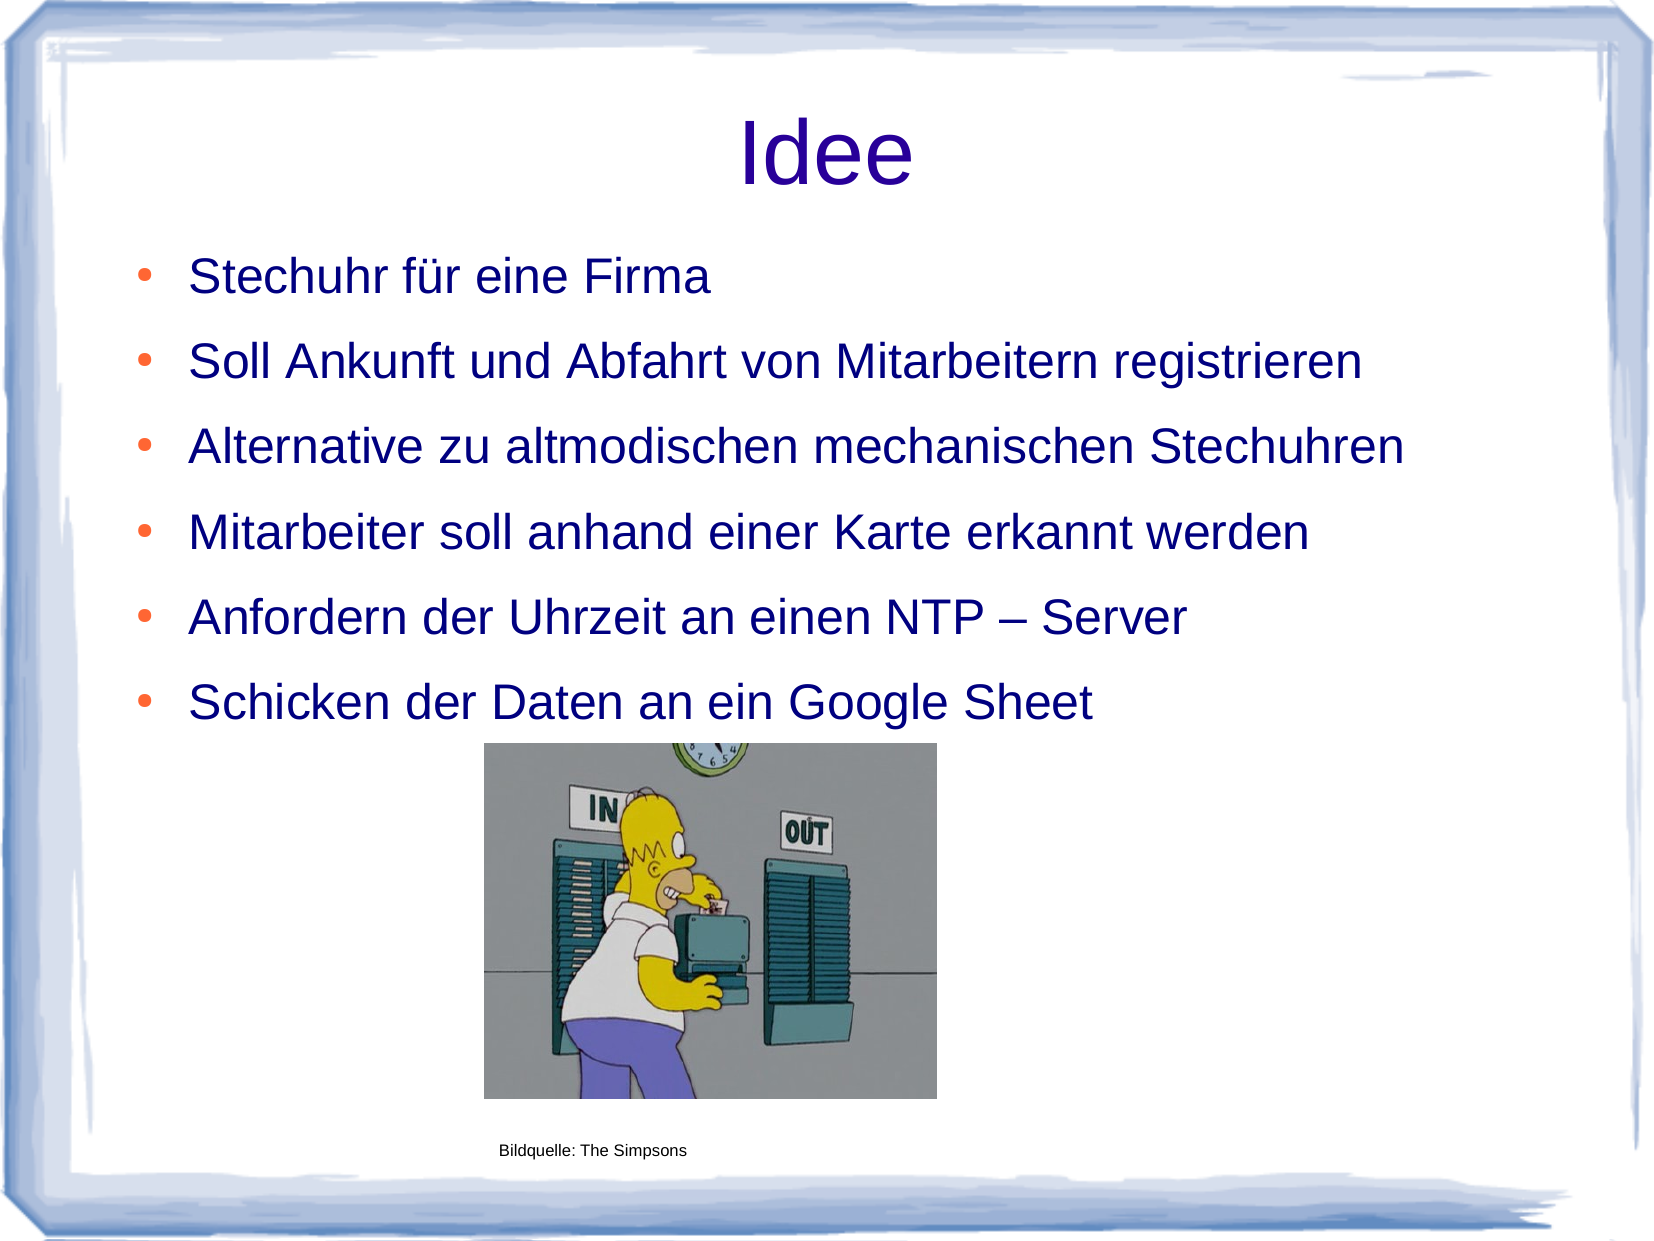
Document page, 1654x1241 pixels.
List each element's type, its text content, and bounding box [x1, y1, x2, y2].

title Idee [82, 49, 1571, 257]
picture [0, 0, 1654, 1241]
list Stechuhr für eine Firma Soll Ankunft und Abfahrt von Mitarbeitern registrieren Alternative zu altmodischen mechanischen Stechuhren Mitarbeiter soll anhand einer Karte erkannt werden Anfordern der Uhrzeit an einen NTP – Server Schicken der Daten an ein Google Sheet [118, 248, 1571, 731]
text_box Bildquelle: The Simpsons [484, 1133, 1016, 1168]
